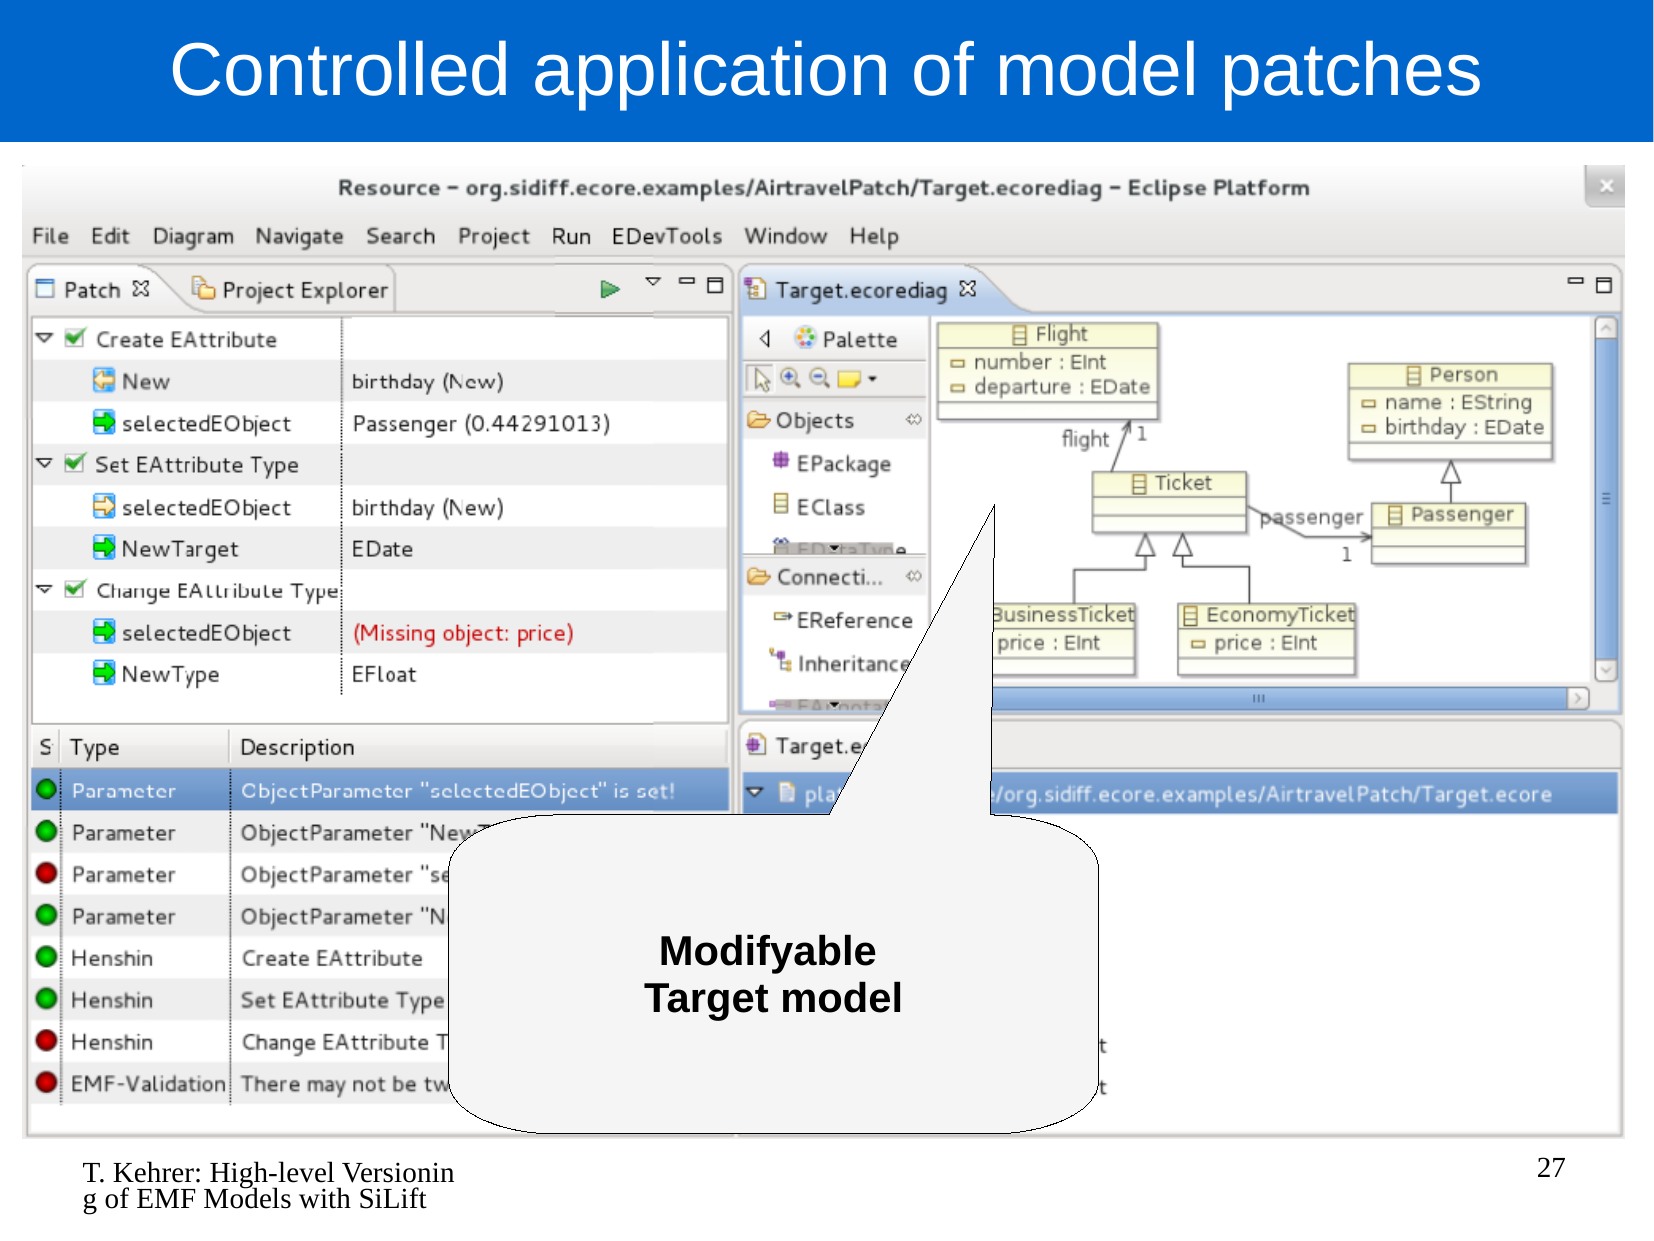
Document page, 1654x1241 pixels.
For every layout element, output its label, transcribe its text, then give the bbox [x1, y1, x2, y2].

picture [22, 165, 1625, 1139]
text_box Modifyable Target model [448, 504, 1099, 1134]
title Controlled application of model patches [0, 0, 1654, 142]
